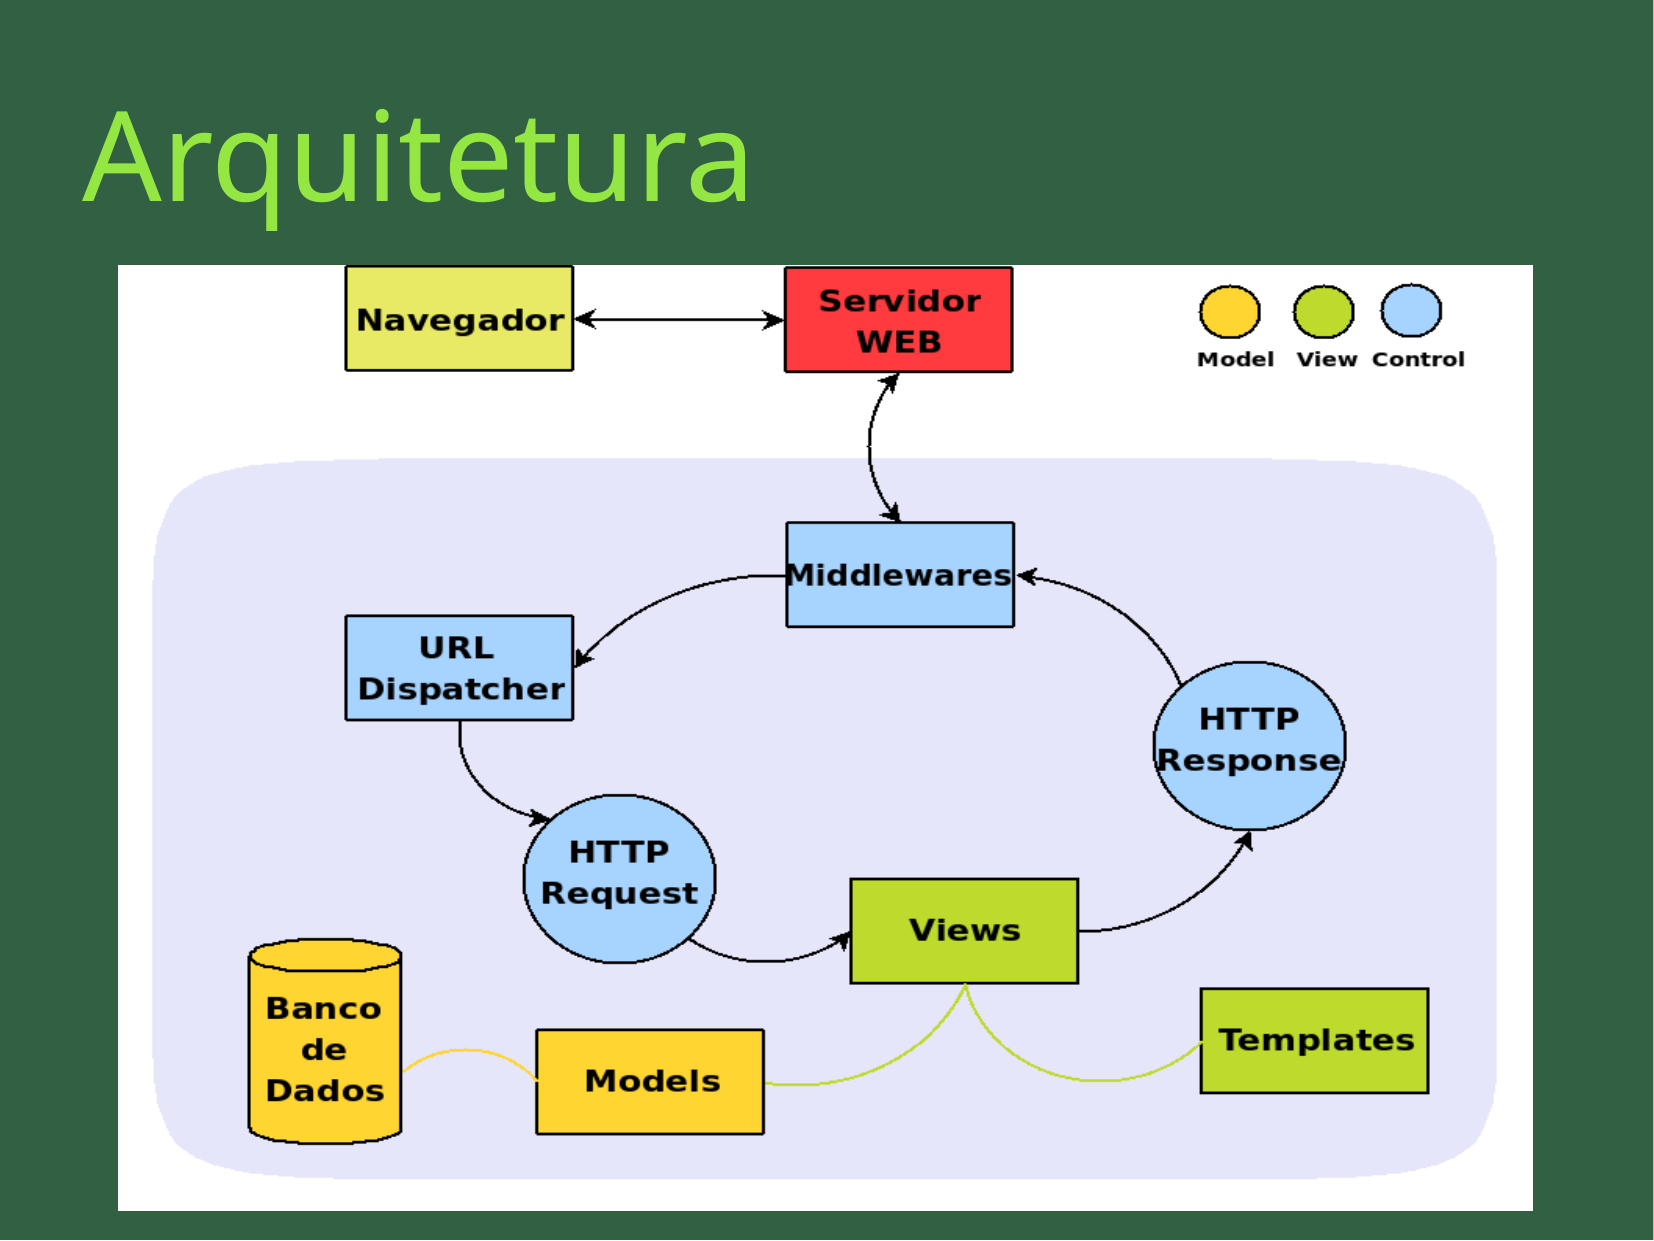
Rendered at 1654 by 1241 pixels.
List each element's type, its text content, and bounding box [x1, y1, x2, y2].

title Arquitetura [82, 49, 1571, 257]
picture [118, 265, 1533, 1211]
